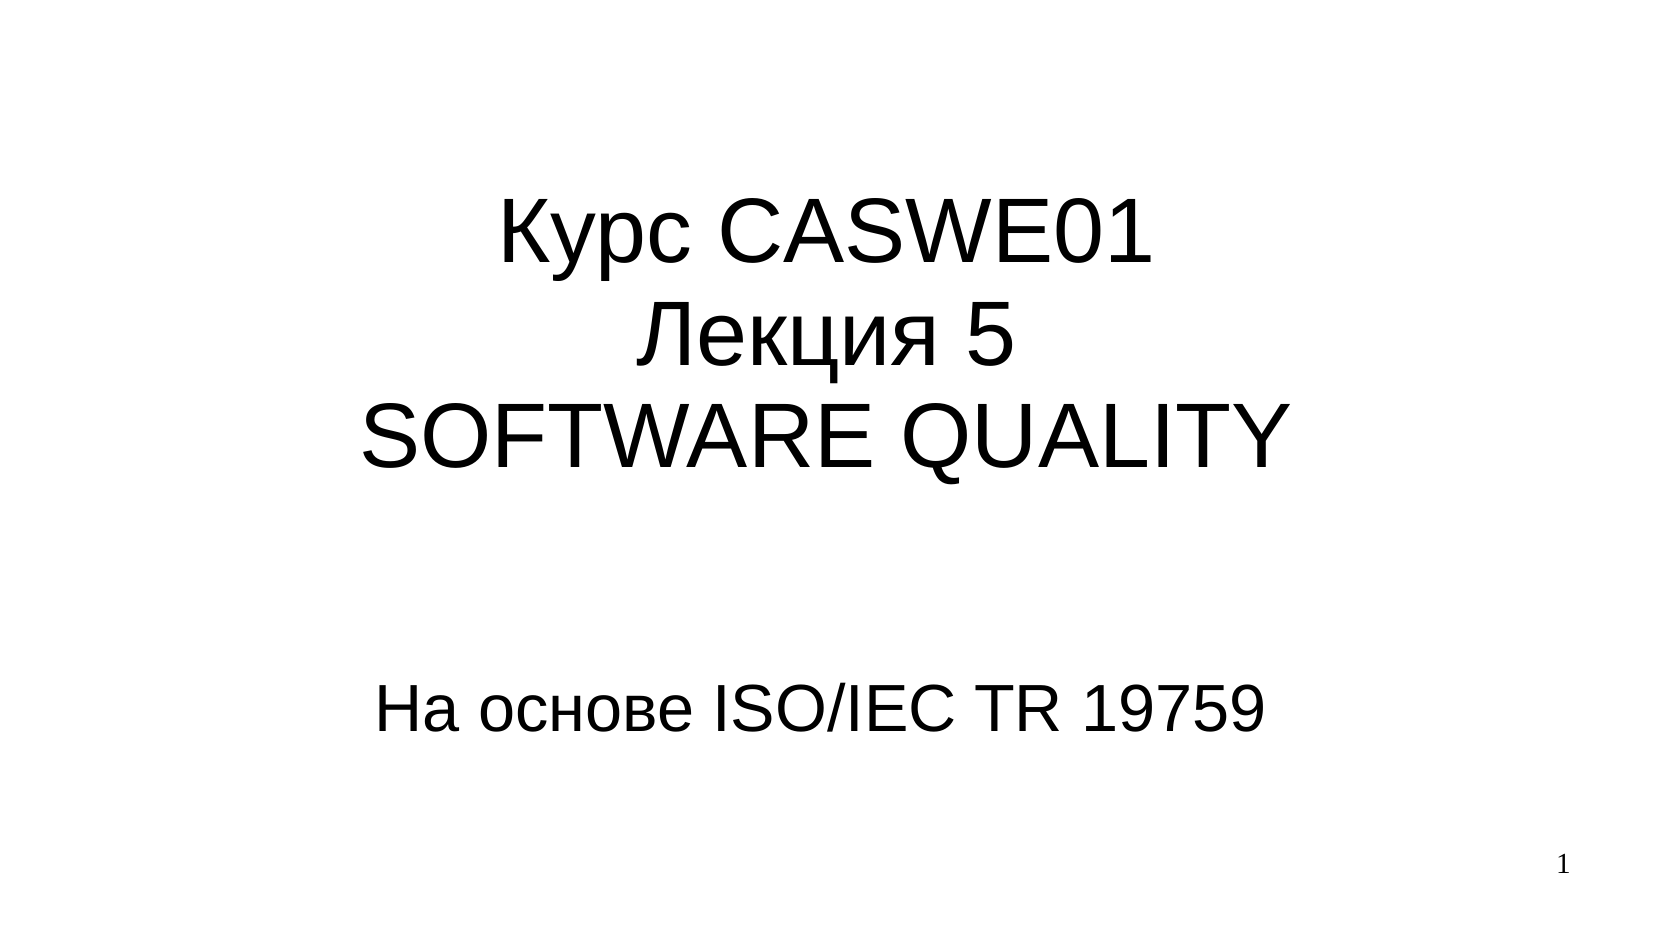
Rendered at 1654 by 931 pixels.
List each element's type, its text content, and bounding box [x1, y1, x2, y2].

title Курс CASWE01 Лекция 5 SOFTWARE QUALITY [29, 76, 1625, 591]
subtitle На основе ISO/IEC TR 19759 [76, 561, 1565, 857]
